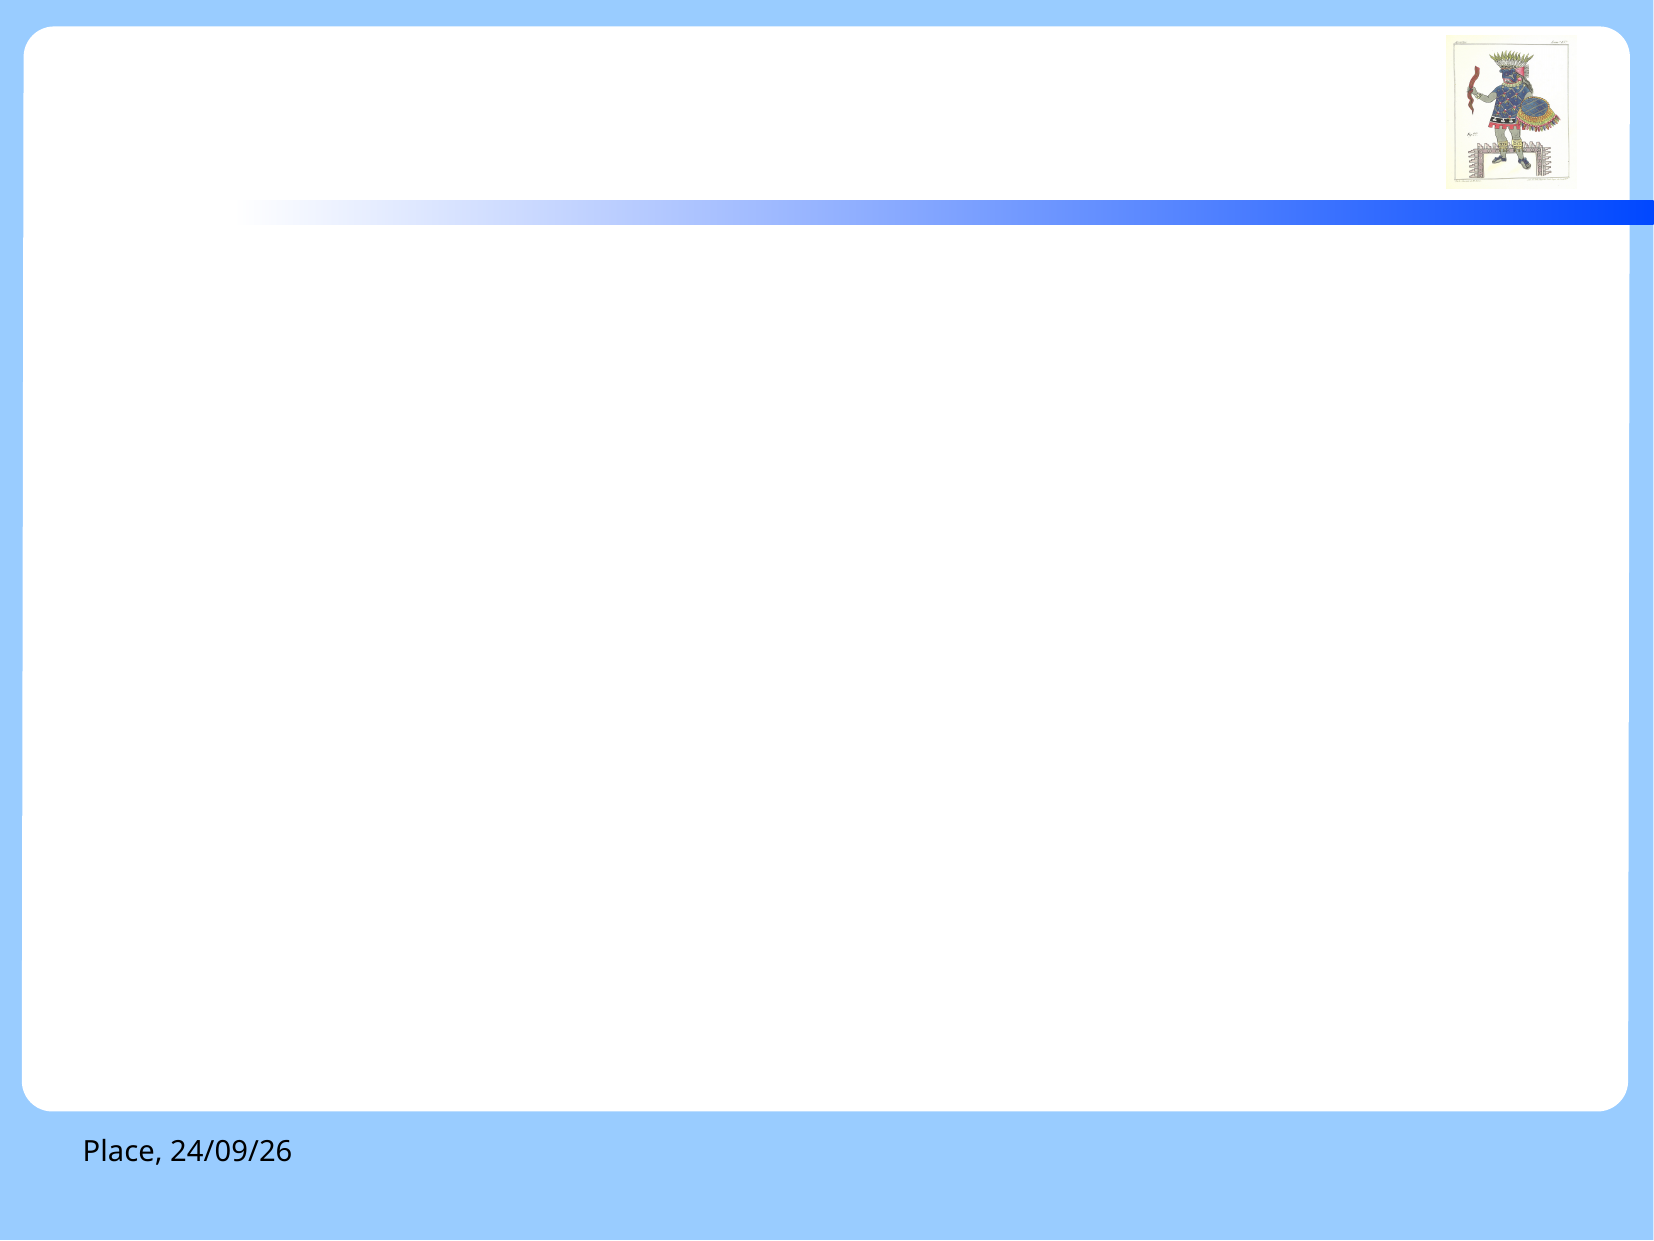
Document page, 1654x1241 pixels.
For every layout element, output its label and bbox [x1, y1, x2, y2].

subtitle [82, 49, 1371, 1055]
picture [1446, 35, 1577, 189]
